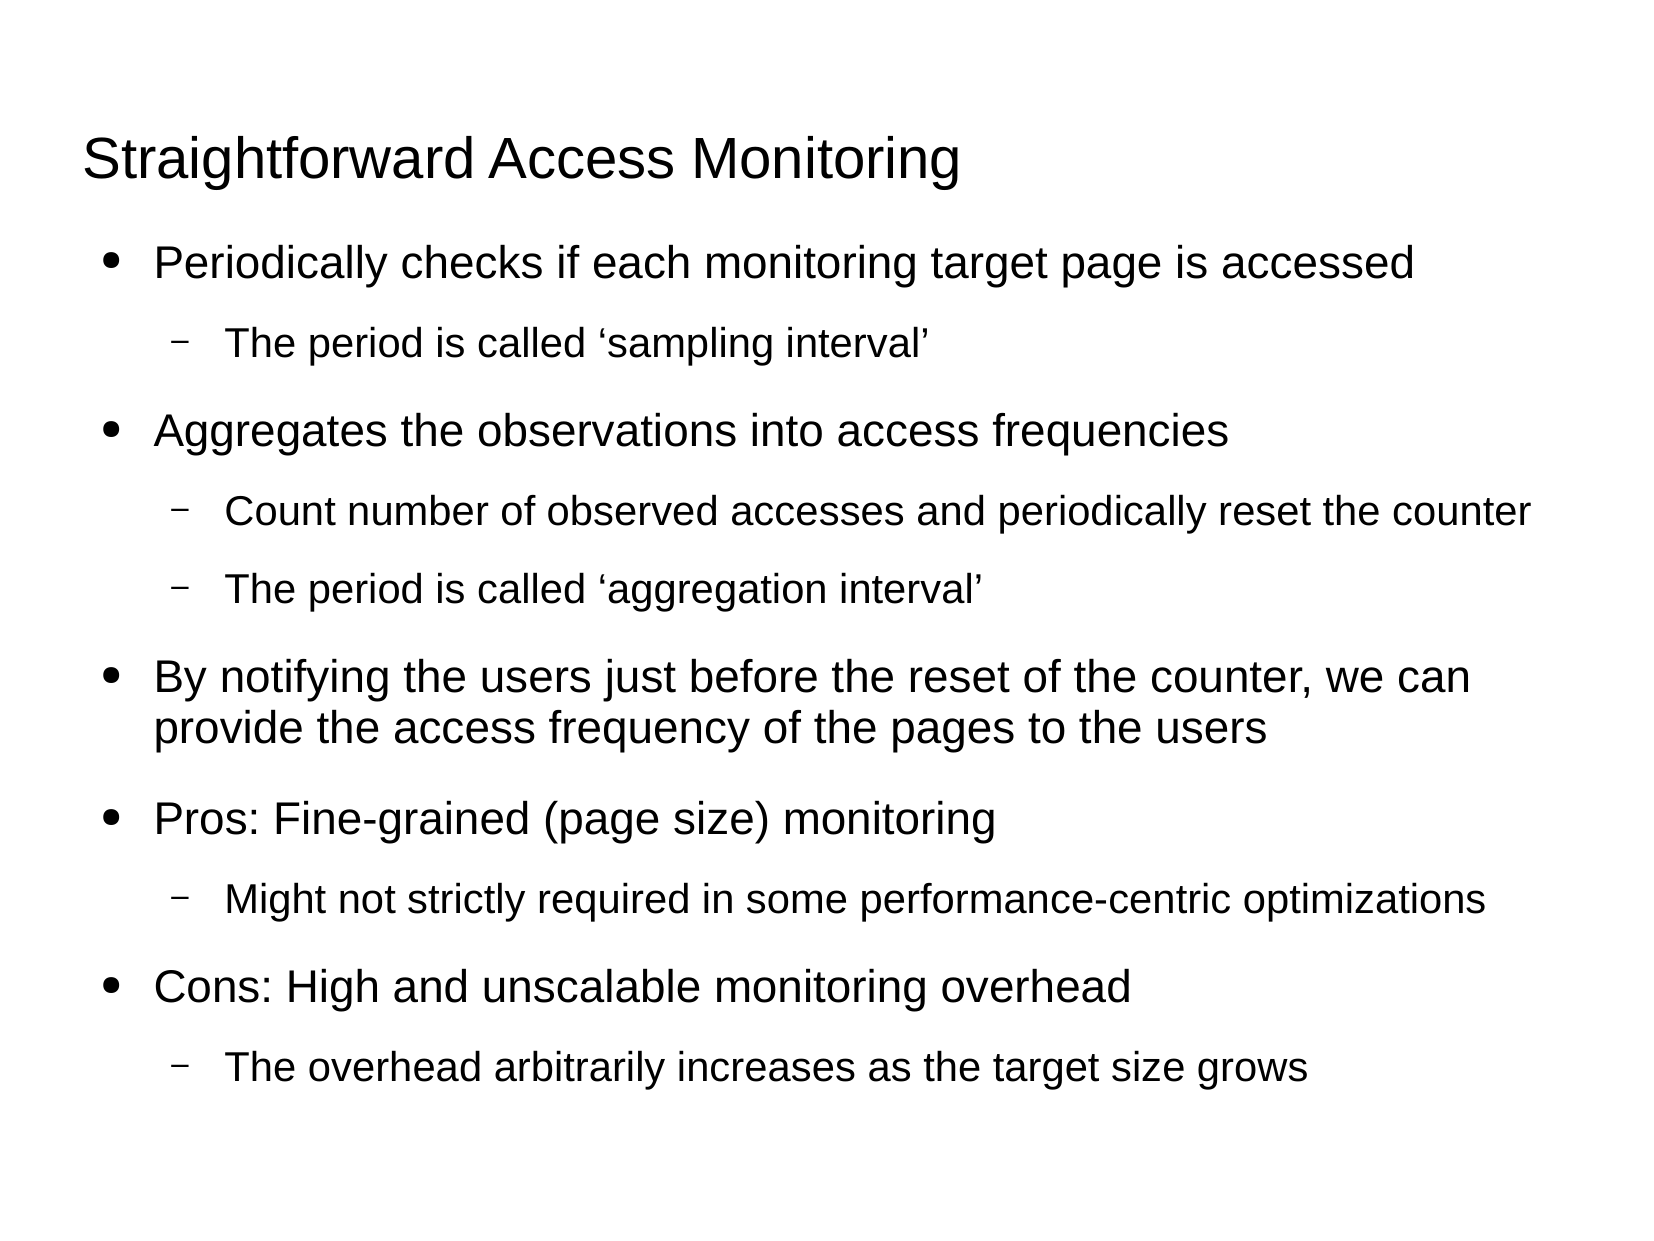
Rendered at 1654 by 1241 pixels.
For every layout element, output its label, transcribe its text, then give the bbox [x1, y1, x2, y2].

list Periodically checks if each monitoring target page is accessed The period is called ‘sampling interval’ Aggregates the observations into access frequencies Count number of observed accesses and periodically reset the counter The period is called ‘aggregation interval’ By notifying the users just before the reset of the counter, we can provide the access frequency of the pages to the users Pros: Fine-grained (page size) monitoring Might not strictly required in some performance-centric optimizations Cons: High and unscalable monitoring overhead The overhead arbitrarily increases as the target size grows [82, 236, 1571, 1111]
title Straightforward Access Monitoring [82, 108, 1571, 210]
